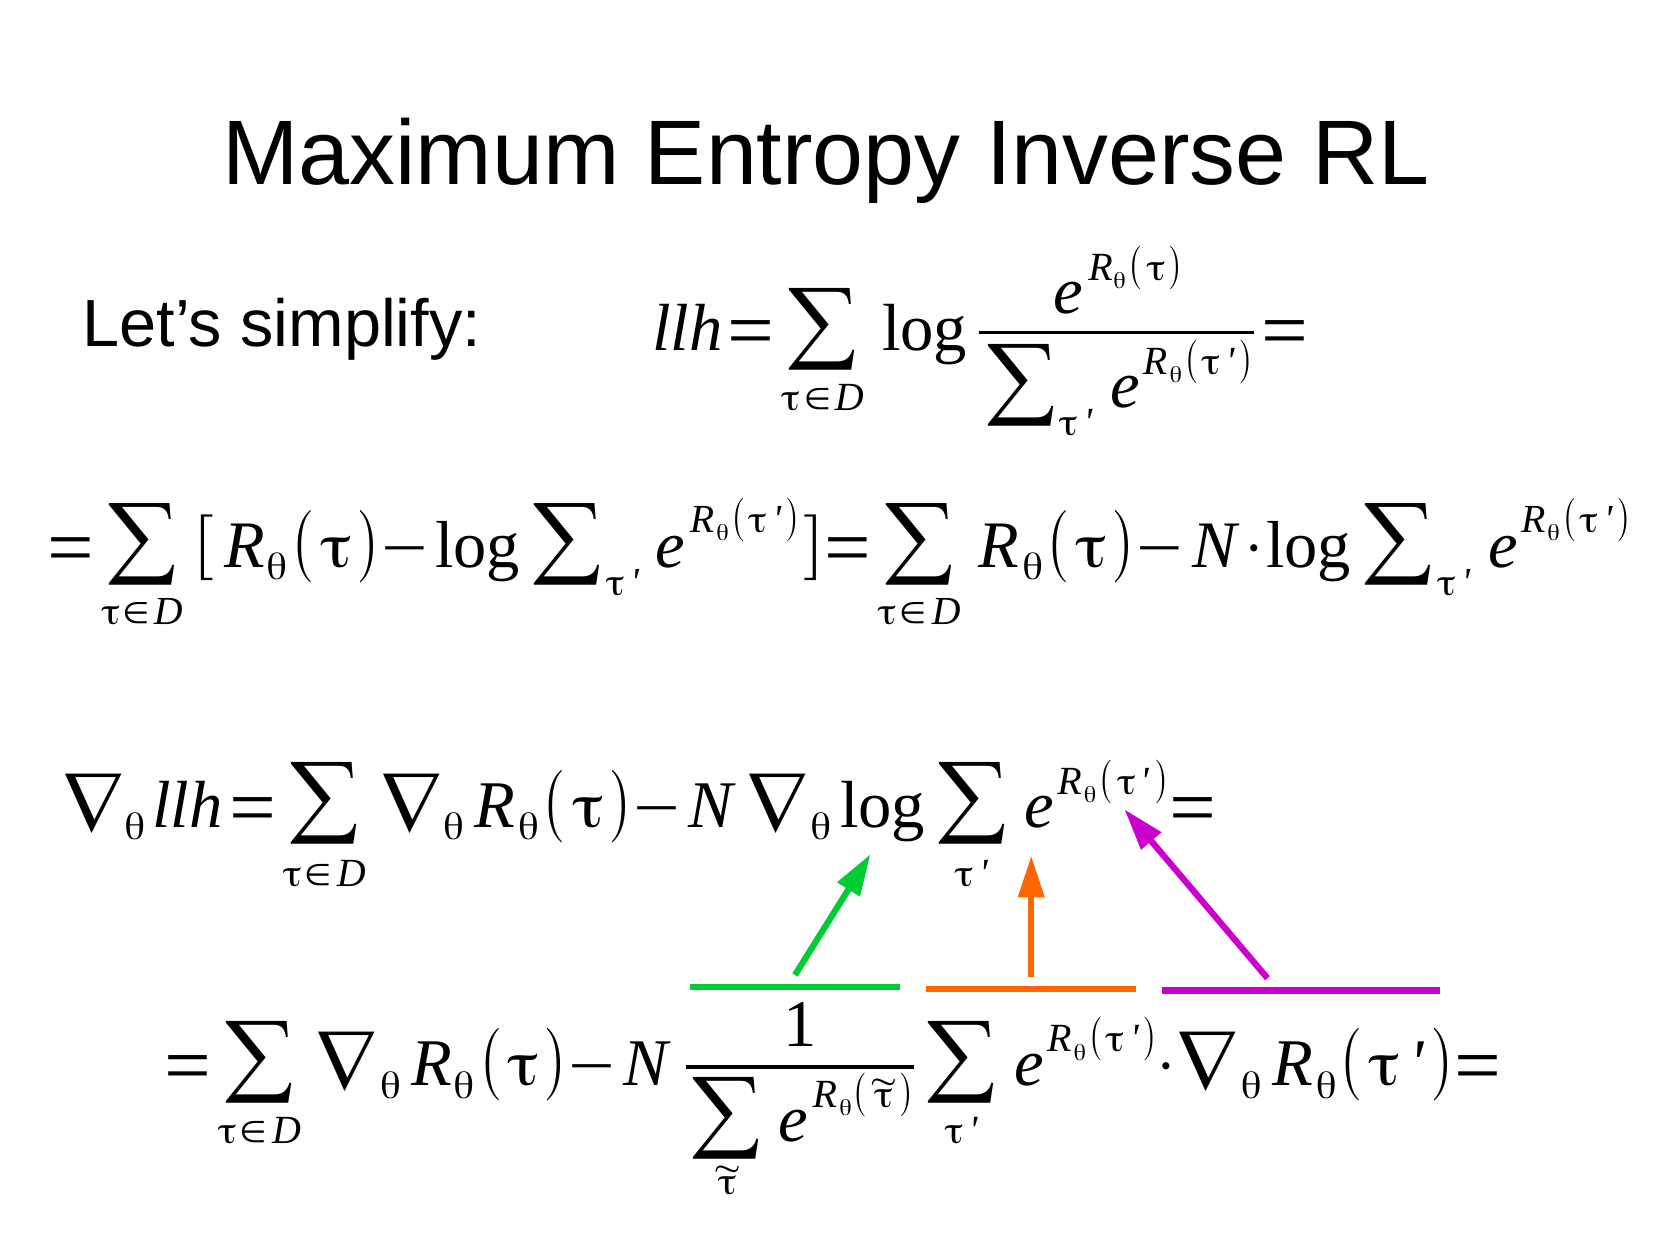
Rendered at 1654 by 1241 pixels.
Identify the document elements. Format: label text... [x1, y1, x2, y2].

chart [33, 496, 1637, 634]
chart [150, 987, 1517, 1198]
subtitle Let’s simplify: [82, 242, 1571, 403]
title Maximum Entropy Inverse RL [82, 49, 1571, 242]
chart [55, 756, 1232, 895]
chart [646, 243, 1324, 445]
